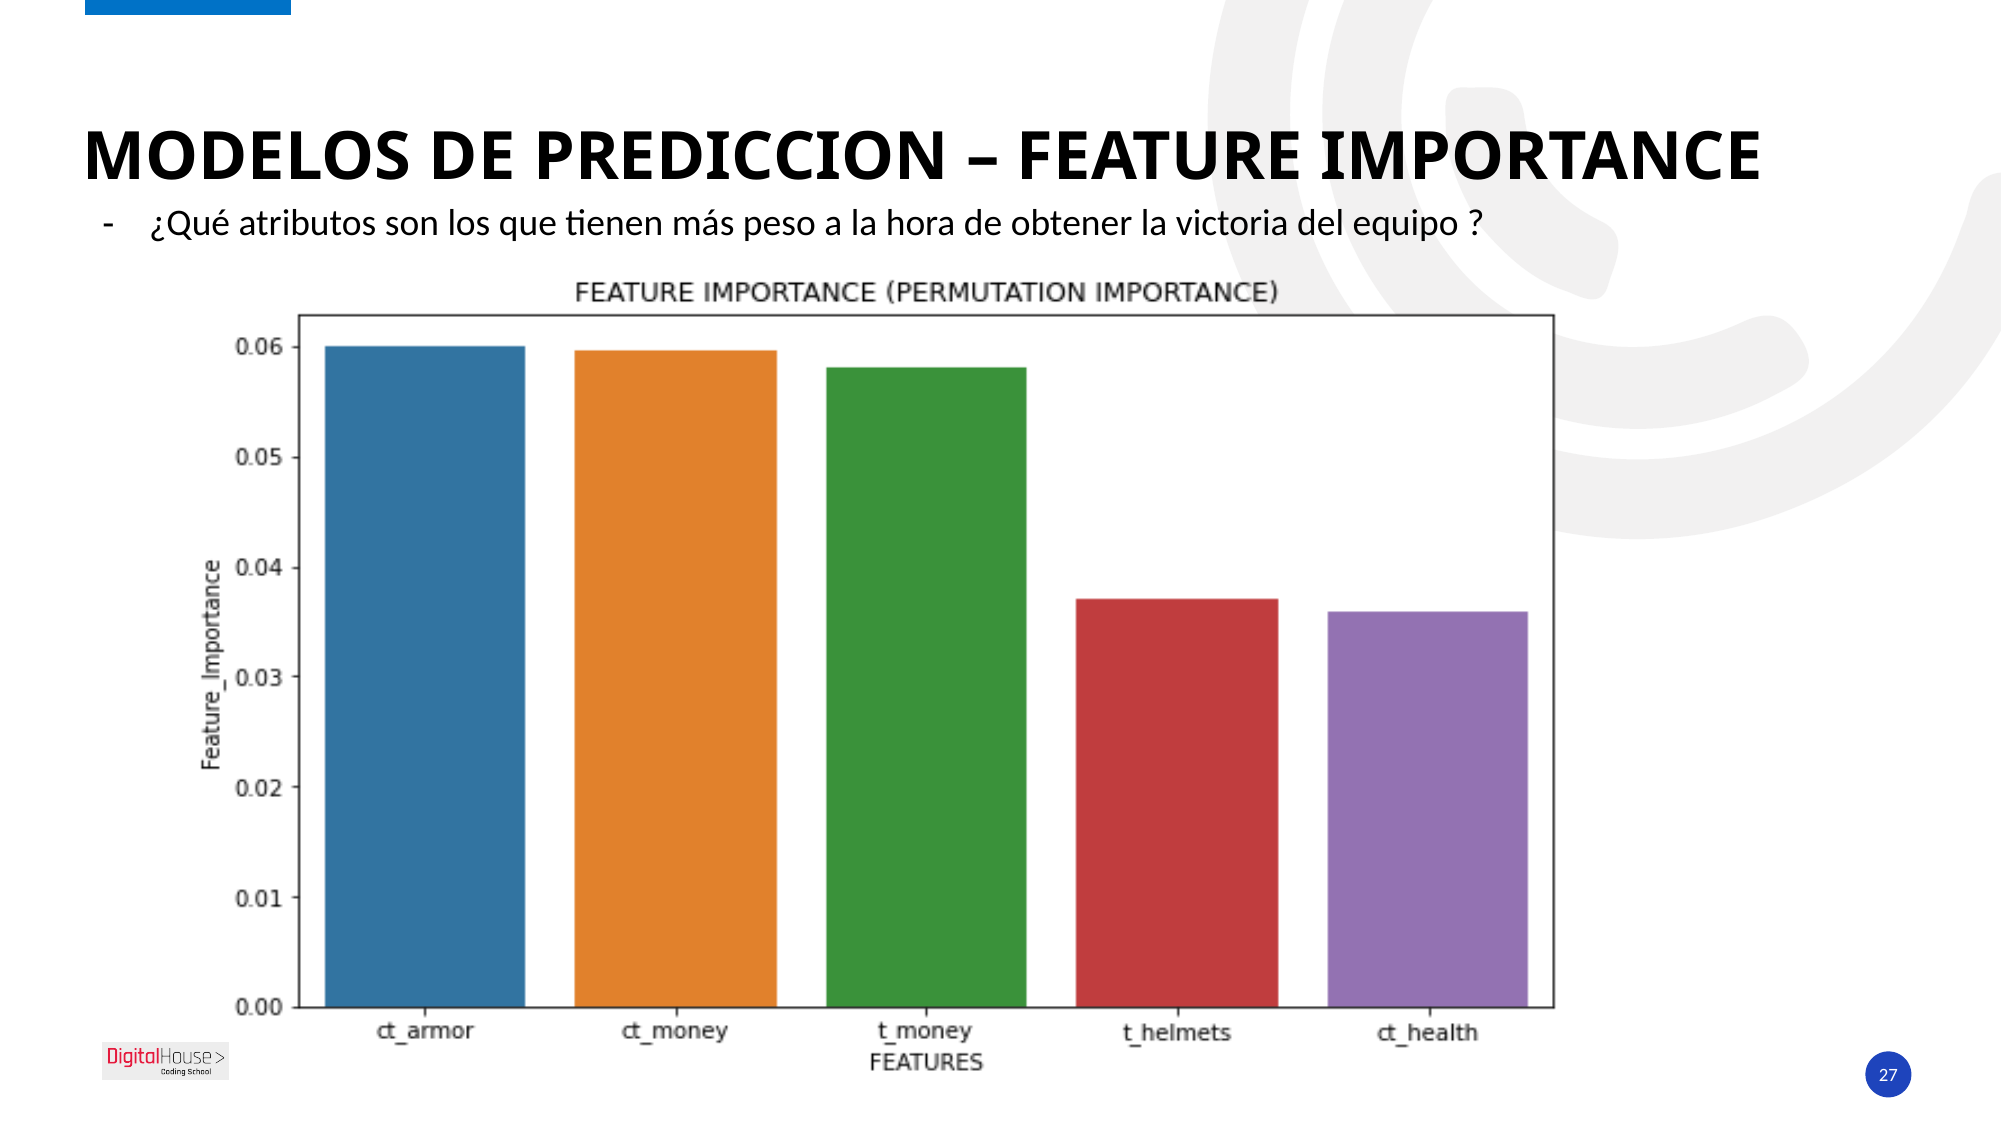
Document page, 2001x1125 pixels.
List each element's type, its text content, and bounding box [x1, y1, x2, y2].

picture [184, 266, 1569, 1090]
text_box [1864, 1059, 1913, 1090]
title ModeloS de prediccion – feature importance [82, 115, 1912, 267]
text_box ¿Qué atributos son los que tienen más peso a la hora de obtener la victoria del equipo ? [87, 190, 1916, 252]
